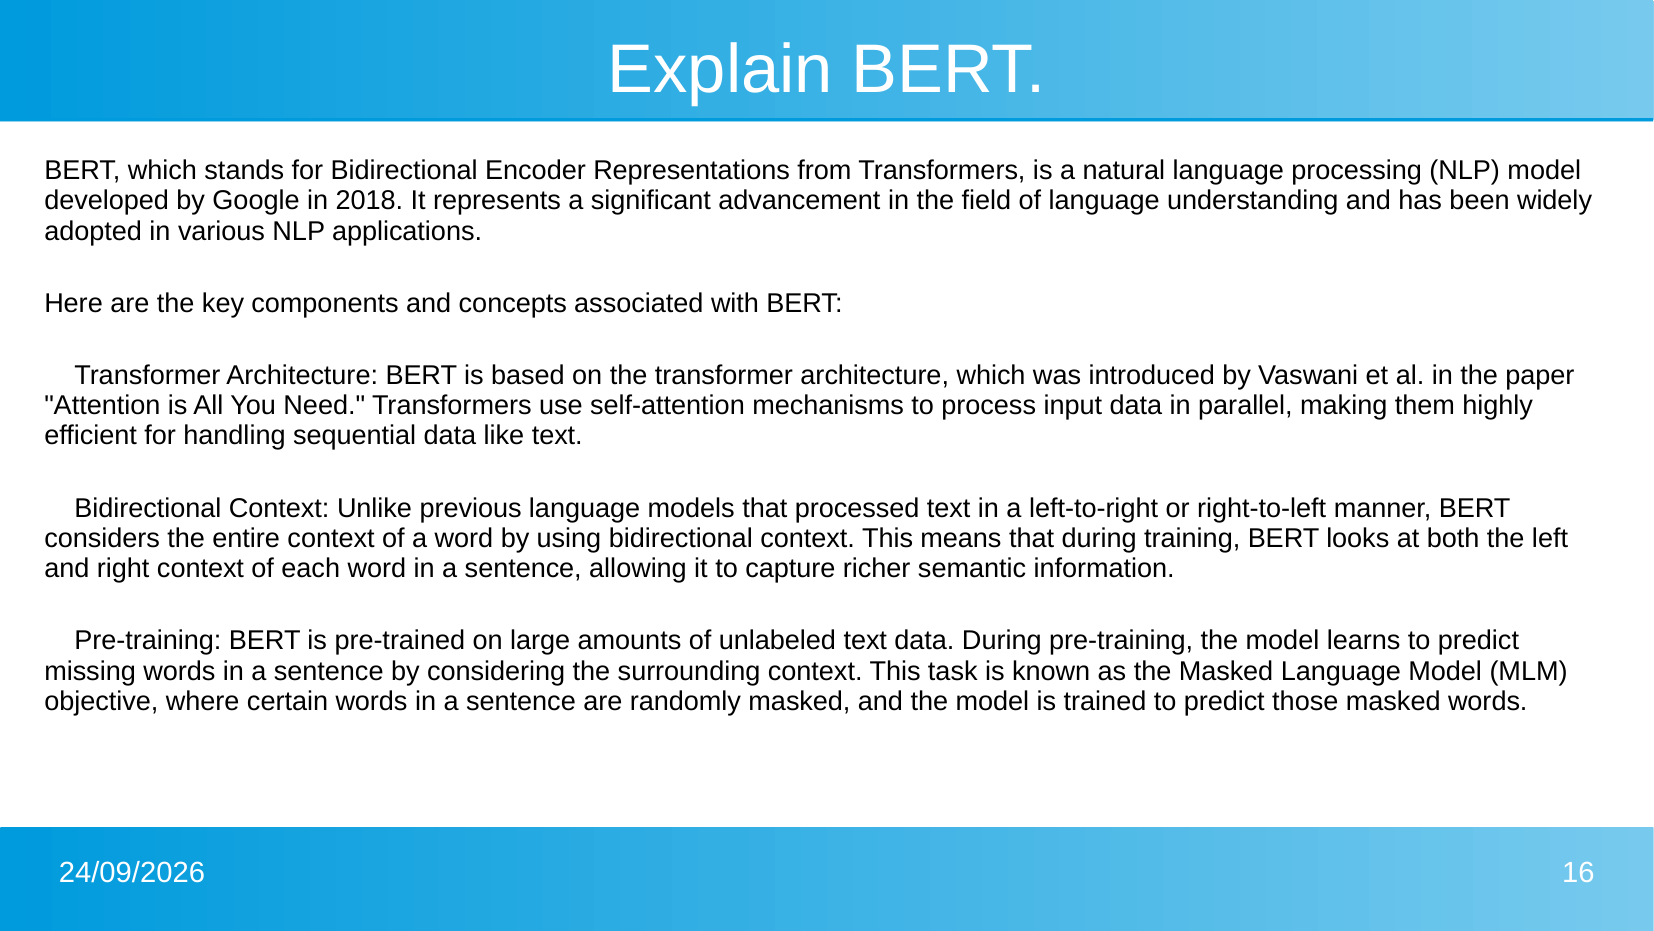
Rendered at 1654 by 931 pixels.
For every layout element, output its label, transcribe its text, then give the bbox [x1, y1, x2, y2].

text_box BERT, which stands for Bidirectional Encoder Representations from Transformers, is a natural language processing (NLP) model developed by Google in 2018. It represents a significant advancement in the field of language understanding and has been widely adopted in various NLP applications. Here are the key components and concepts associated with BERT: Transformer Architecture: BERT is based on the transformer architecture, which was introduced by Vaswani et al. in the paper "Attention is All You Need." Transformers use self-attention mechanisms to process input data in parallel, making them highly efficient for handling sequential data like text. Bidirectional Context: Unlike previous language models that processed text in a left-to-right or right-to-left manner, BERT considers the entire context of a word by using bidirectional context. This means that during training, BERT looks at both the left and right context of each word in a sentence, allowing it to capture richer semantic information. Pre-training: BERT is pre-trained on large amounts of unlabeled text data. During pre-training, the model learns to predict missing words in a sentence by considering the surrounding context. This task is known as the Masked Language Model (MLM) objective, where certain words in a sentence are randomly masked, and the model is trained to predict those masked words. [29, 147, 1625, 796]
title Explain BERT. [59, 29, 1595, 108]
